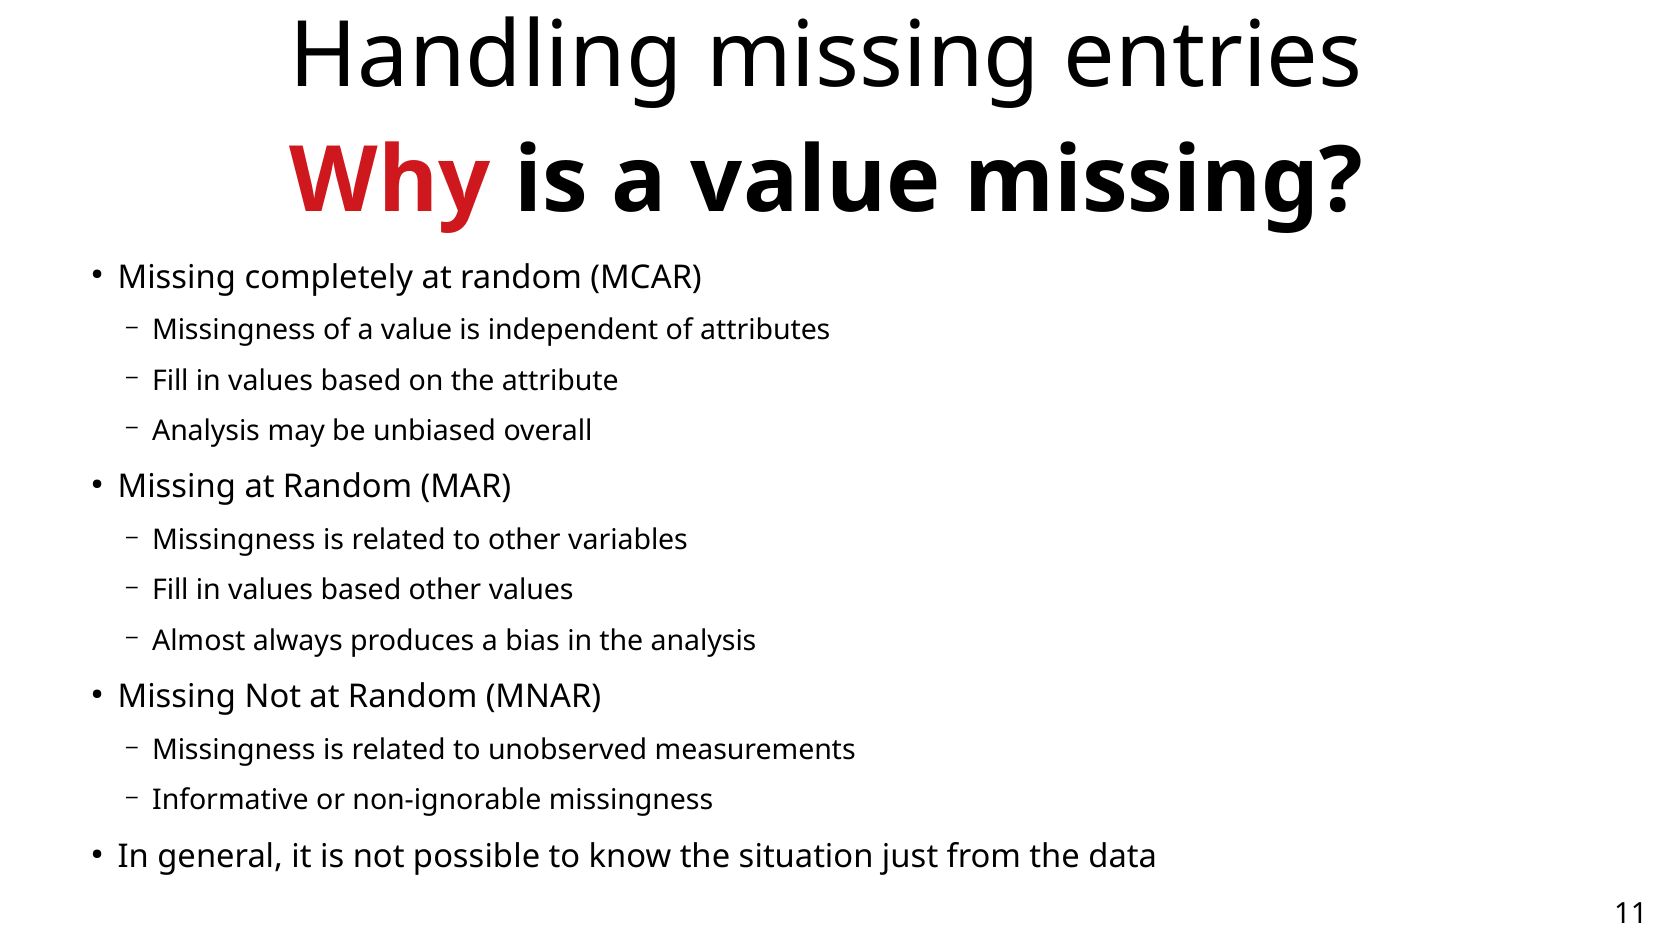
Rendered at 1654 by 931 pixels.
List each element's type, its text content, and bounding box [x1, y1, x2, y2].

title Handling missing entries Why is a value missing? [82, 1, 1571, 226]
list Missing completely at random (MCAR) Missingness of a value is independent of attributes Fill in values based on the attribute Analysis may be unbiased overall Missing at Random (MAR) Missingness is related to other variables Fill in values based other values Almost always produces a bias in the analysis Missing Not at Random (MNAR) Missingness is related to unobserved measurements Informative or non-ignorable missingness In general, it is not possible to know the situation just from the data [82, 253, 1571, 886]
